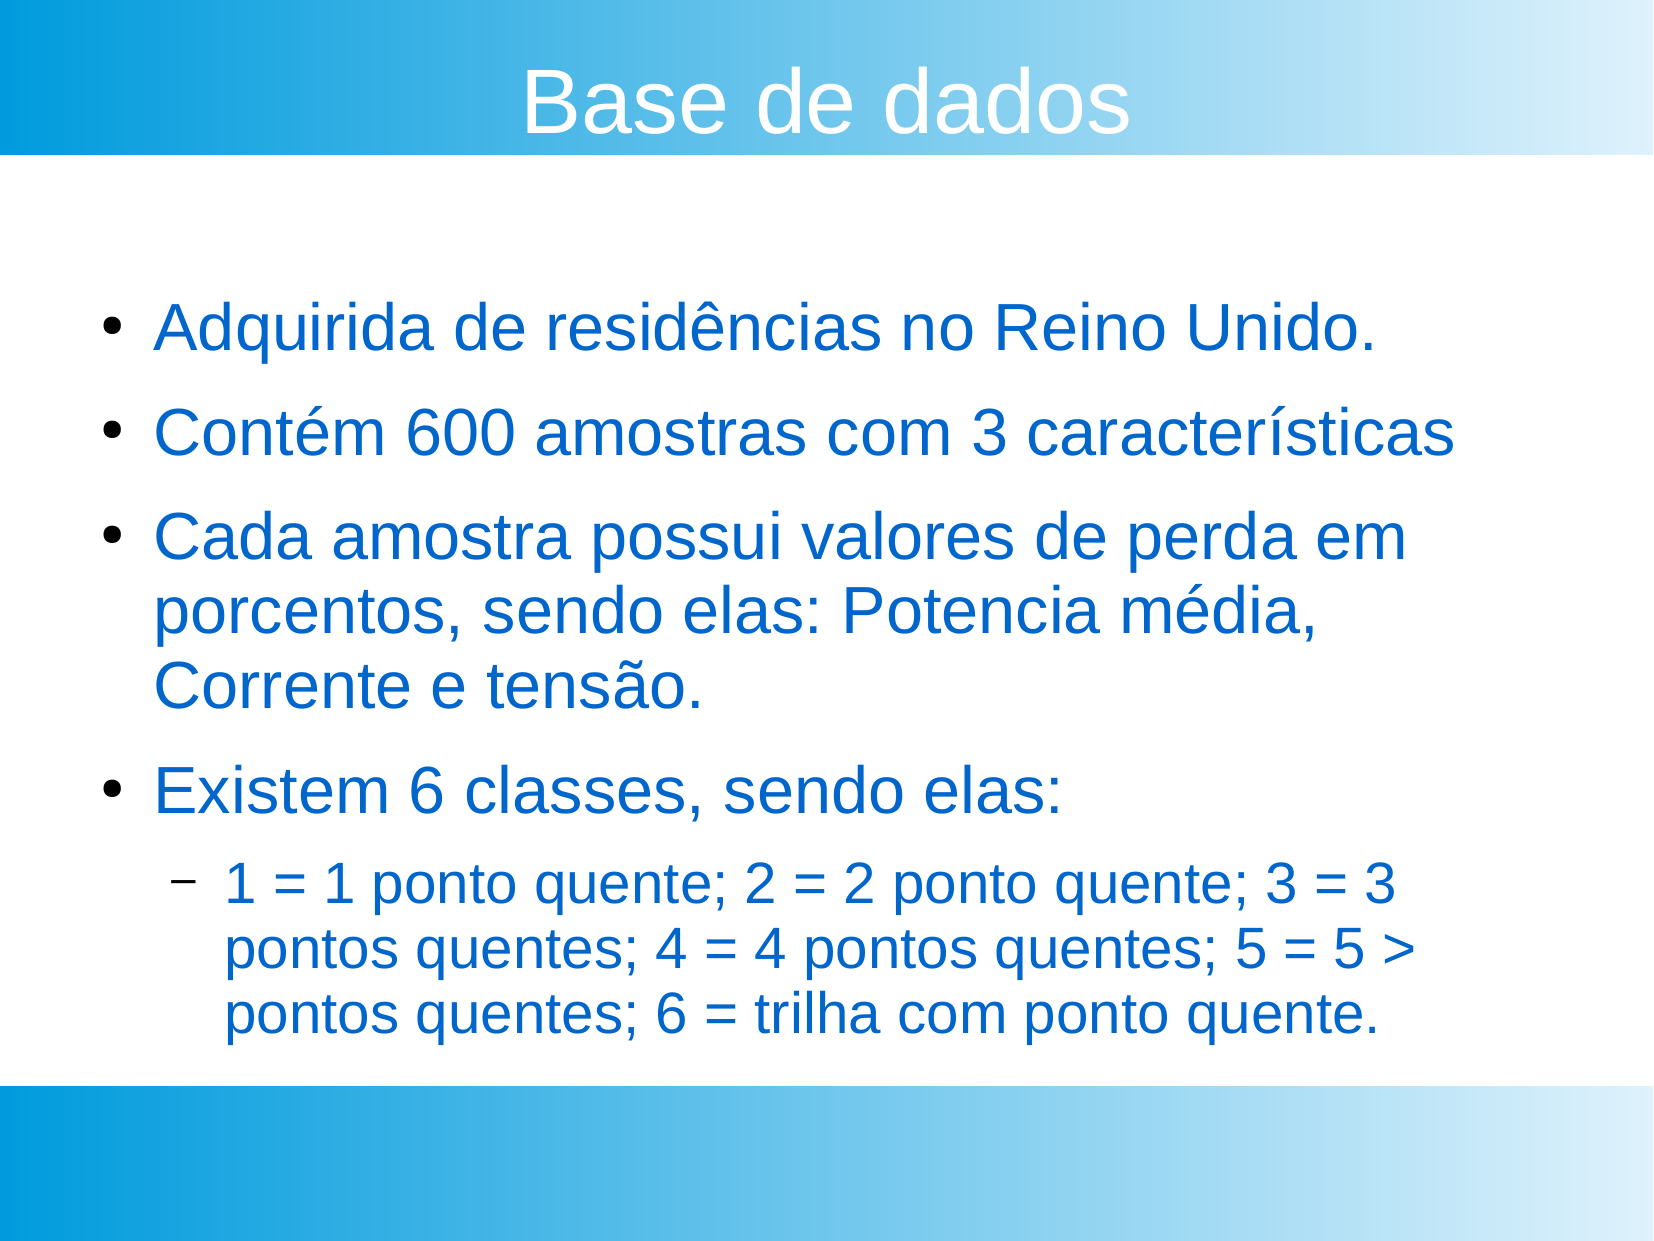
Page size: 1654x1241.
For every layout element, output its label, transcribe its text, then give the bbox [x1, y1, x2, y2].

list Adquirida de residências no Reino Unido. Contém 600 amostras com 3 características Cada amostra possui valores de perda em porcentos, sendo elas: Potencia média, Corrente e tensão. Existem 6 classes, sendo elas: 1 = 1 ponto quente; 2 = 2 ponto quente; 3 = 3 pontos quentes; 4 = 4 pontos quentes; 5 = 5 > pontos quentes; 6 = trilha com ponto quente. [82, 290, 1571, 1010]
title Base de dados [82, 49, 1571, 155]
